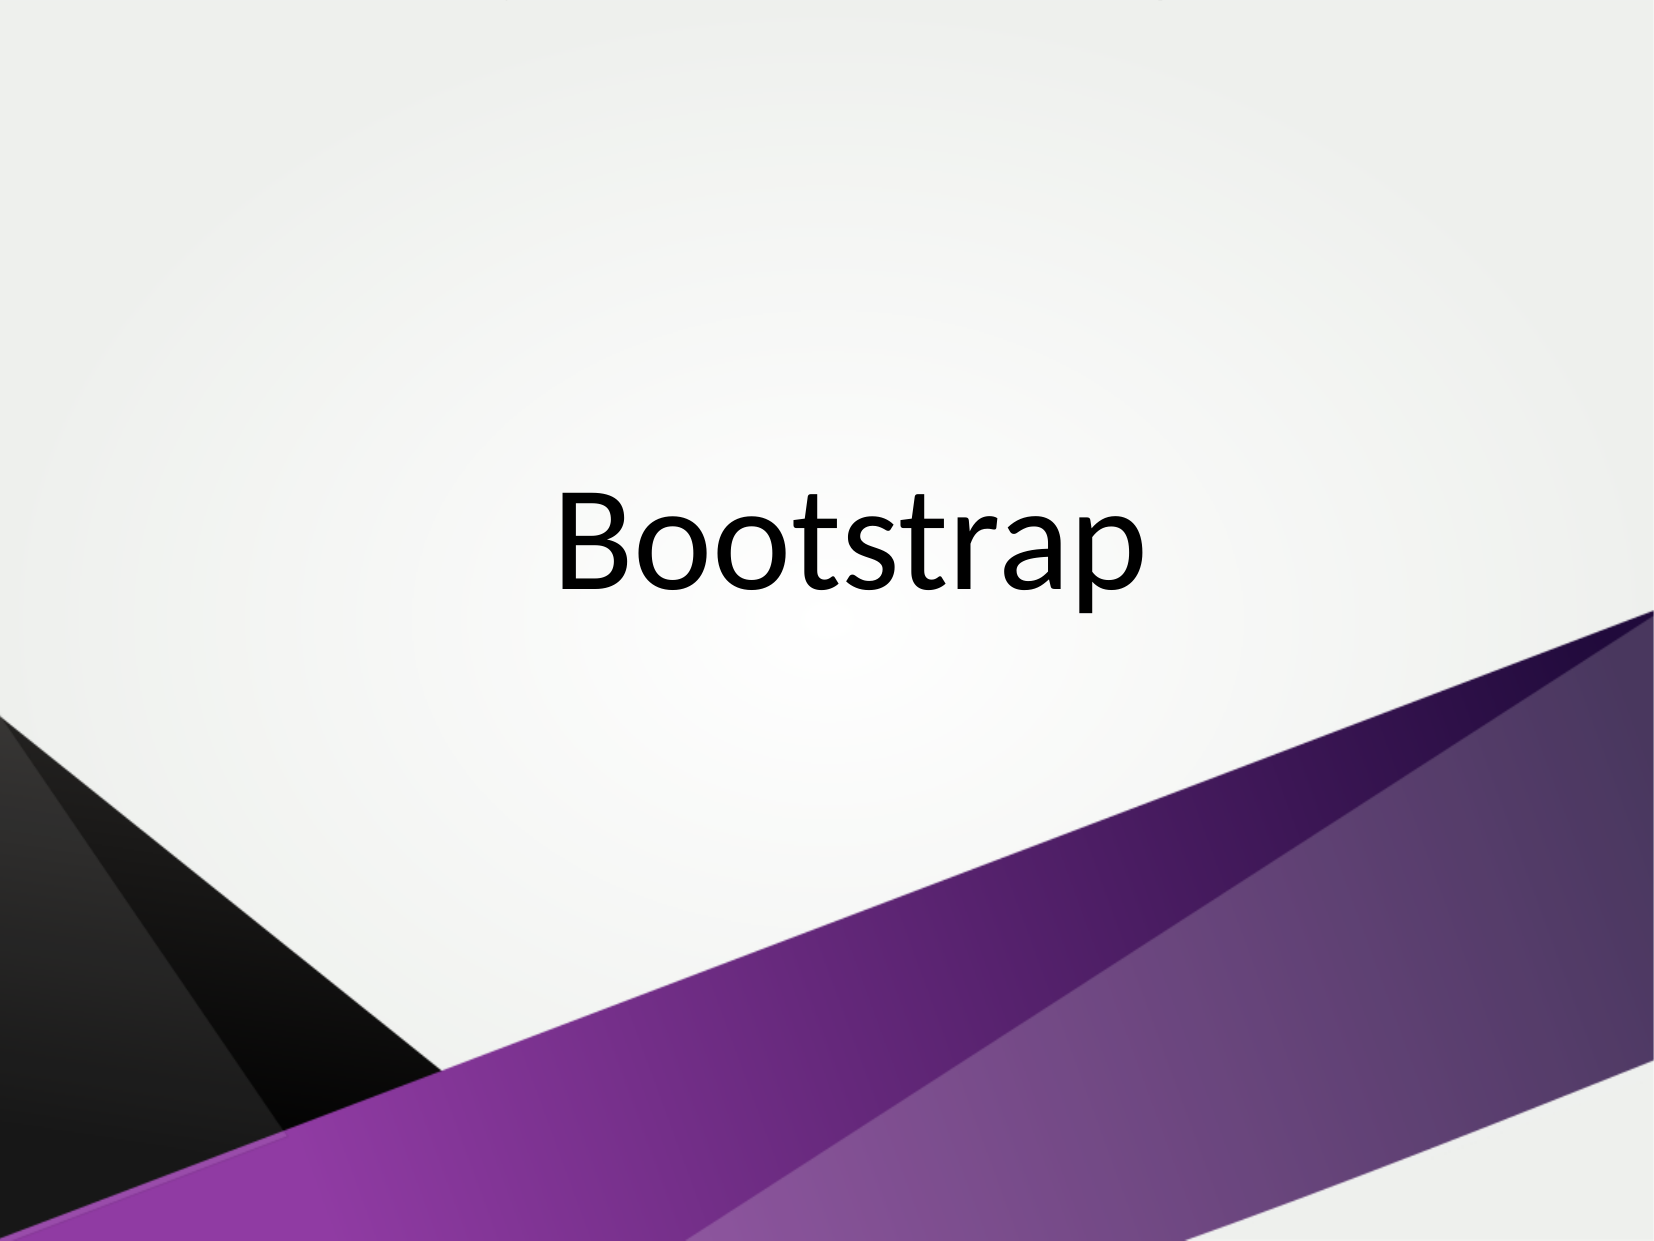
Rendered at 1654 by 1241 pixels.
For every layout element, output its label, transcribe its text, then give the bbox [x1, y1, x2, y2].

title Bootstrap [106, 448, 1595, 656]
picture [0, 0, 1654, 1241]
